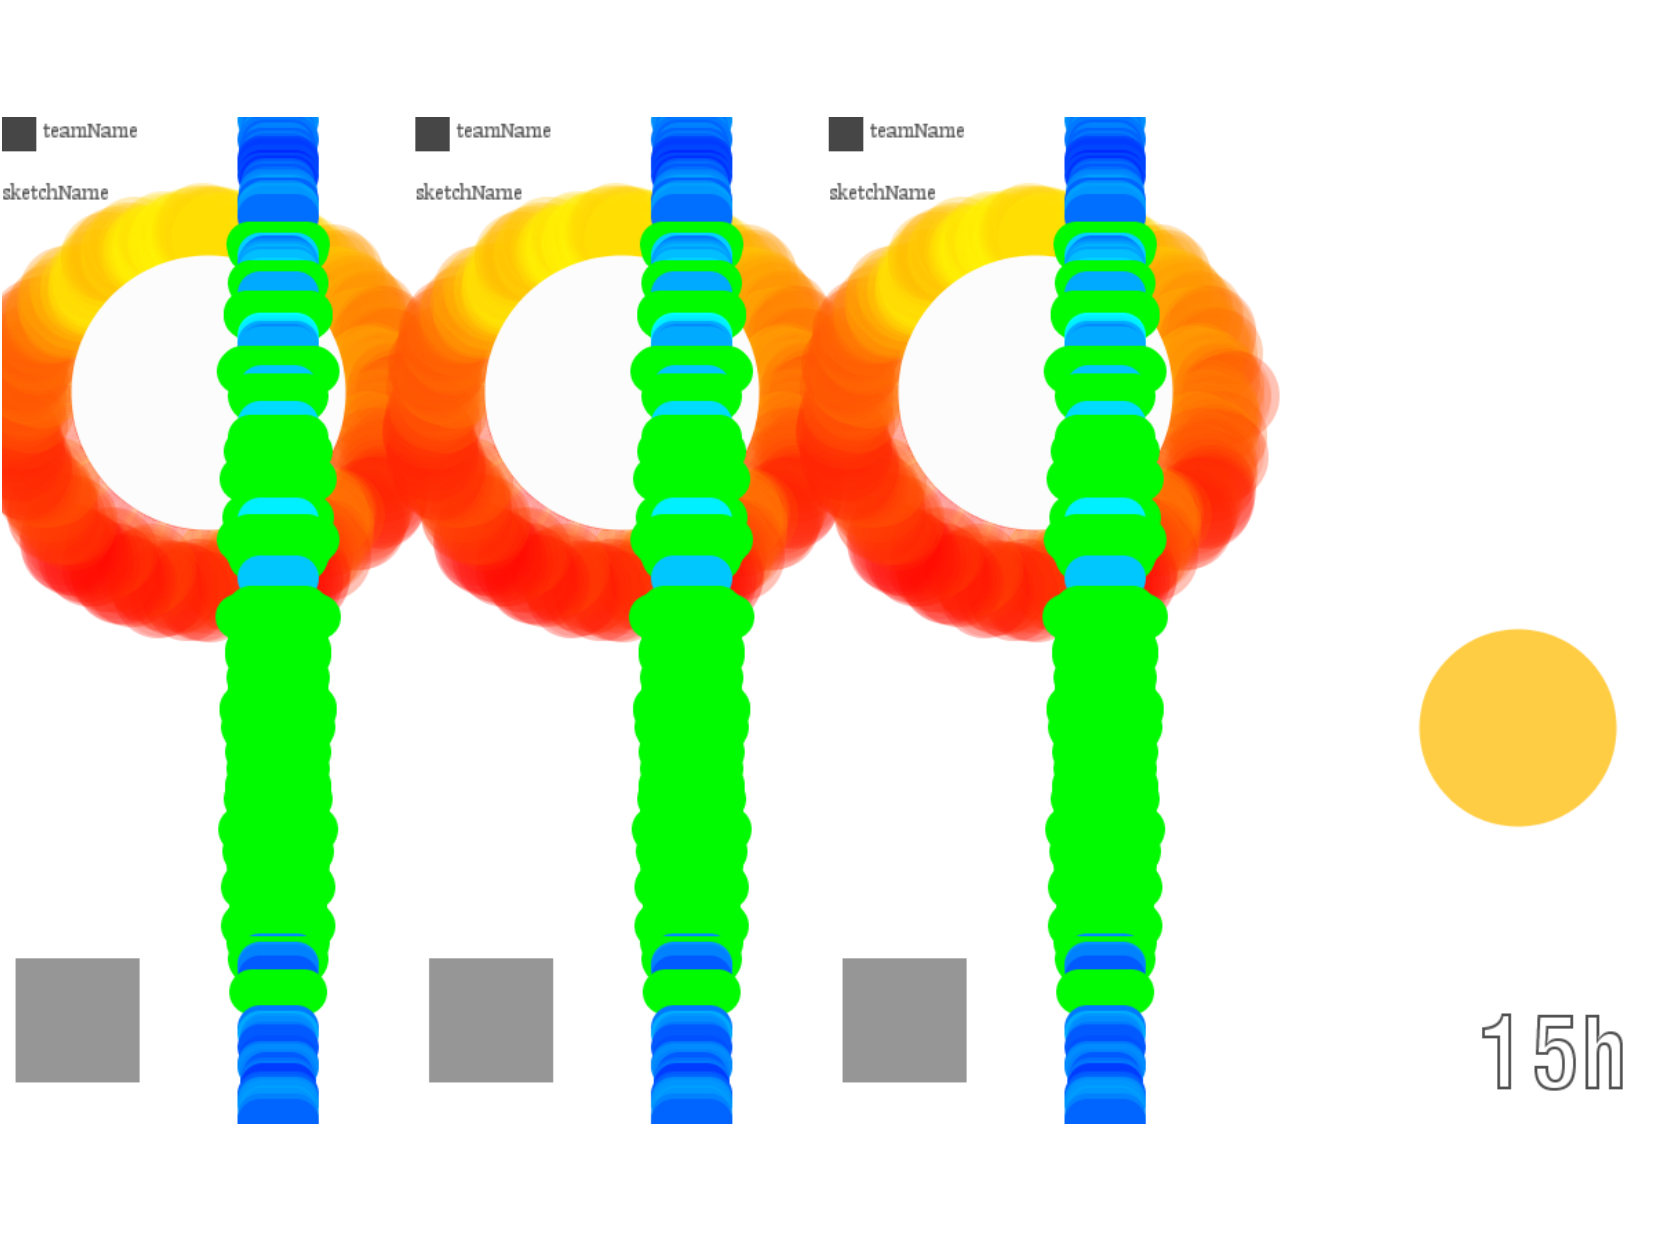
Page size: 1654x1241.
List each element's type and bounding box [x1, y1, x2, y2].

picture [2, 117, 1654, 1124]
